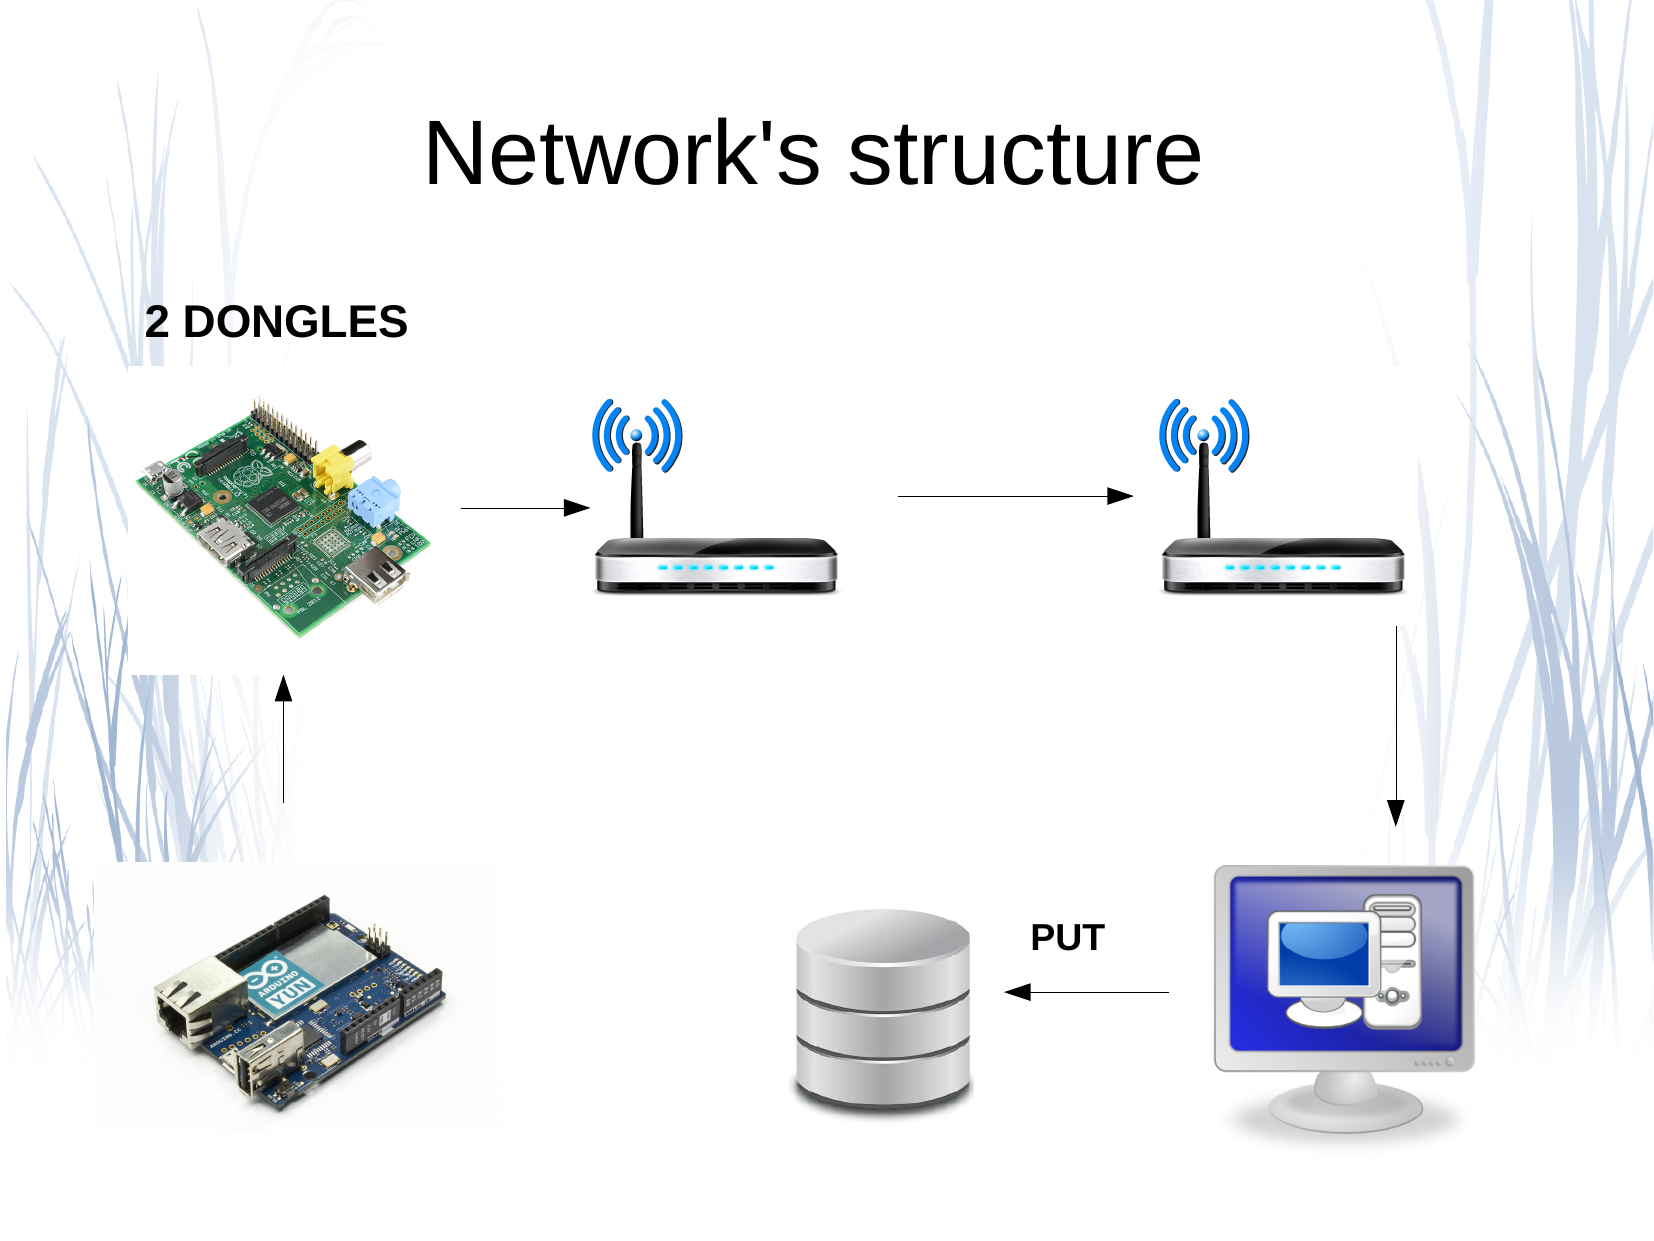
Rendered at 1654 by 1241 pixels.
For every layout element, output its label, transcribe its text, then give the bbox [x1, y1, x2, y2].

picture [6, 0, 1654, 1241]
text_box 2 DONGLES [129, 288, 438, 355]
title Network's structure [82, 49, 1571, 257]
text_box PUT [1015, 909, 1146, 967]
